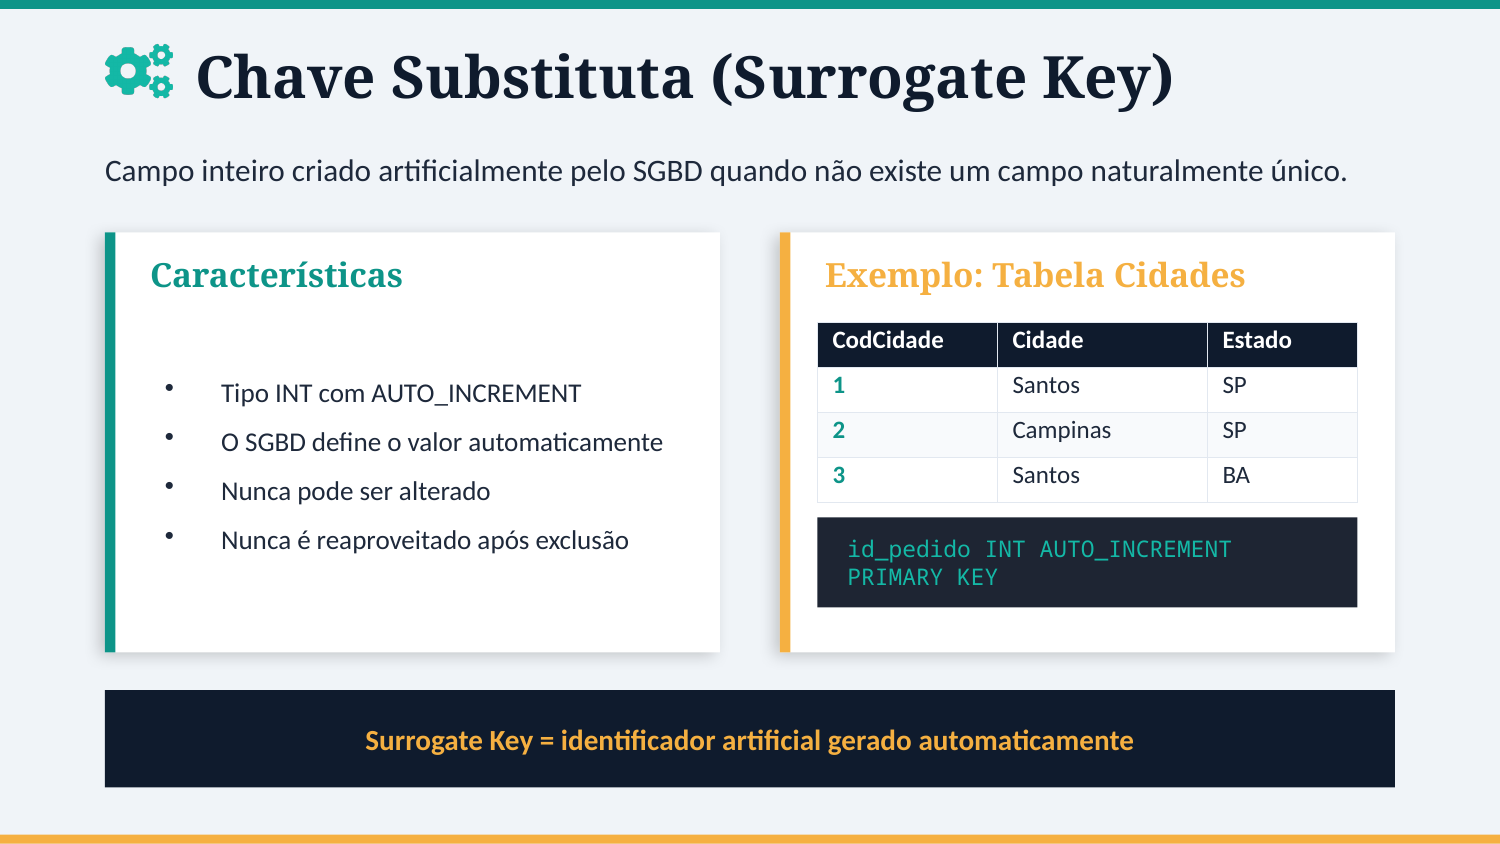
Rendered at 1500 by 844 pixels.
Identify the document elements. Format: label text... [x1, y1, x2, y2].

text_box Tipo INT com AUTO_INCREMENT O SGBD define o valor automaticamente Nunca pode ser alterado Nunca é reaproveitado após exclusão [149, 314, 690, 615]
text_box Campo inteiro criado artificialmente pelo SGBD quando não existe um campo naturalmente único. [104, 135, 1395, 203]
text_box [0, 834, 1500, 844]
table_header Estado [1208, 323, 1357, 367]
table_cell Campinas [998, 413, 1207, 457]
text_box id_pedido INT AUTO_INCREMENT PRIMARY KEY [832, 517, 1343, 608]
text_box [104, 232, 720, 653]
table_header Cidade [998, 323, 1207, 367]
text_box Chave Substituta (Surrogate Key) [194, 37, 1395, 113]
table_cell Santos [998, 368, 1207, 412]
text_box Características [149, 247, 675, 300]
text_box [779, 232, 1395, 653]
table_cell Santos [998, 458, 1207, 502]
table_cell 3 [818, 458, 997, 502]
text_box Surrogate Key = identificador artificial gerado automaticamente [104, 690, 1395, 788]
table_cell BA [1208, 458, 1357, 502]
table_cell 2 [818, 413, 997, 457]
text_box [0, 0, 1500, 9]
text_box Exemplo: Tabela Cidades [824, 247, 1350, 300]
table_header CodCidade [818, 323, 997, 367]
table_cell 1 [818, 368, 997, 412]
picture [105, 37, 173, 105]
table_cell SP [1208, 413, 1357, 457]
table_cell SP [1208, 368, 1357, 412]
